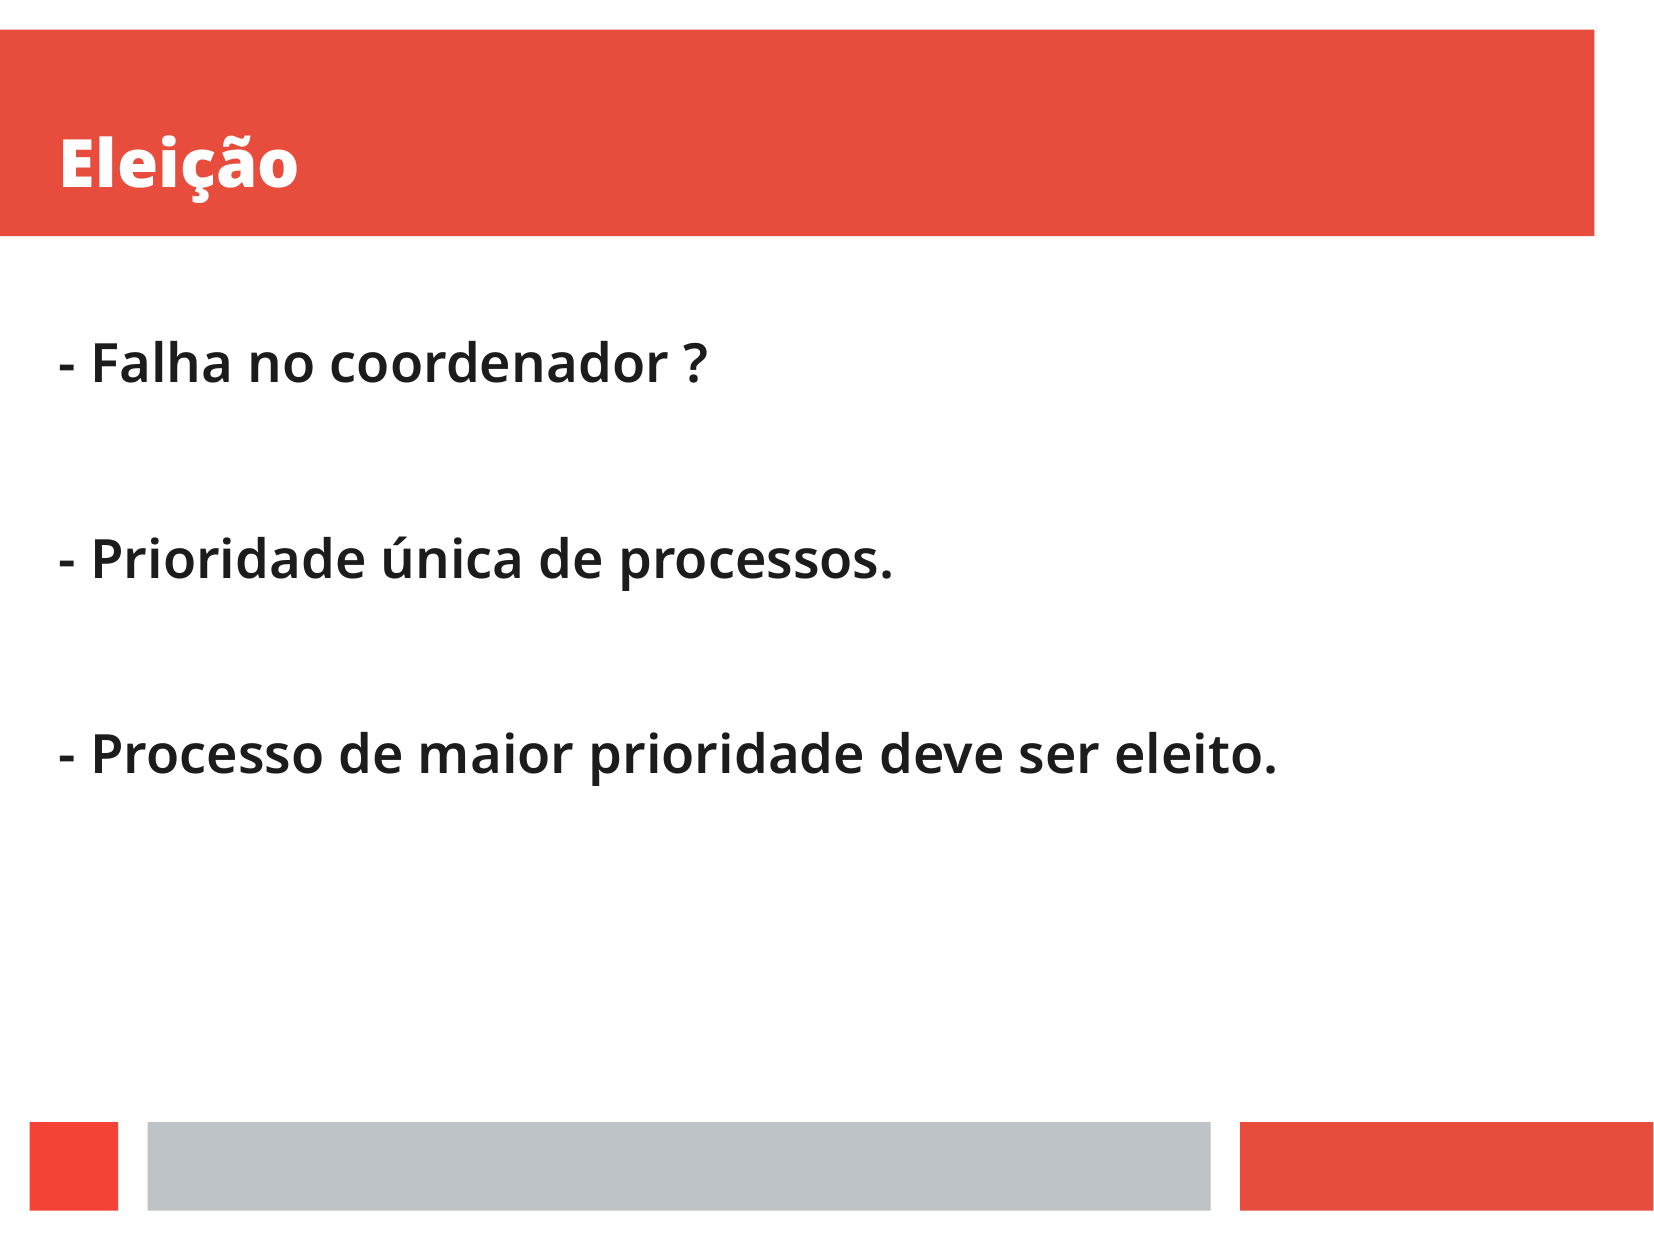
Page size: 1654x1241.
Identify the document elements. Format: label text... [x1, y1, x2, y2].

title Eleição [59, 59, 1595, 207]
list - Falha no coordenador ? - Prioridade única de processos. - Processo de maior prioridade deve ser eleito. [59, 324, 1565, 1093]
